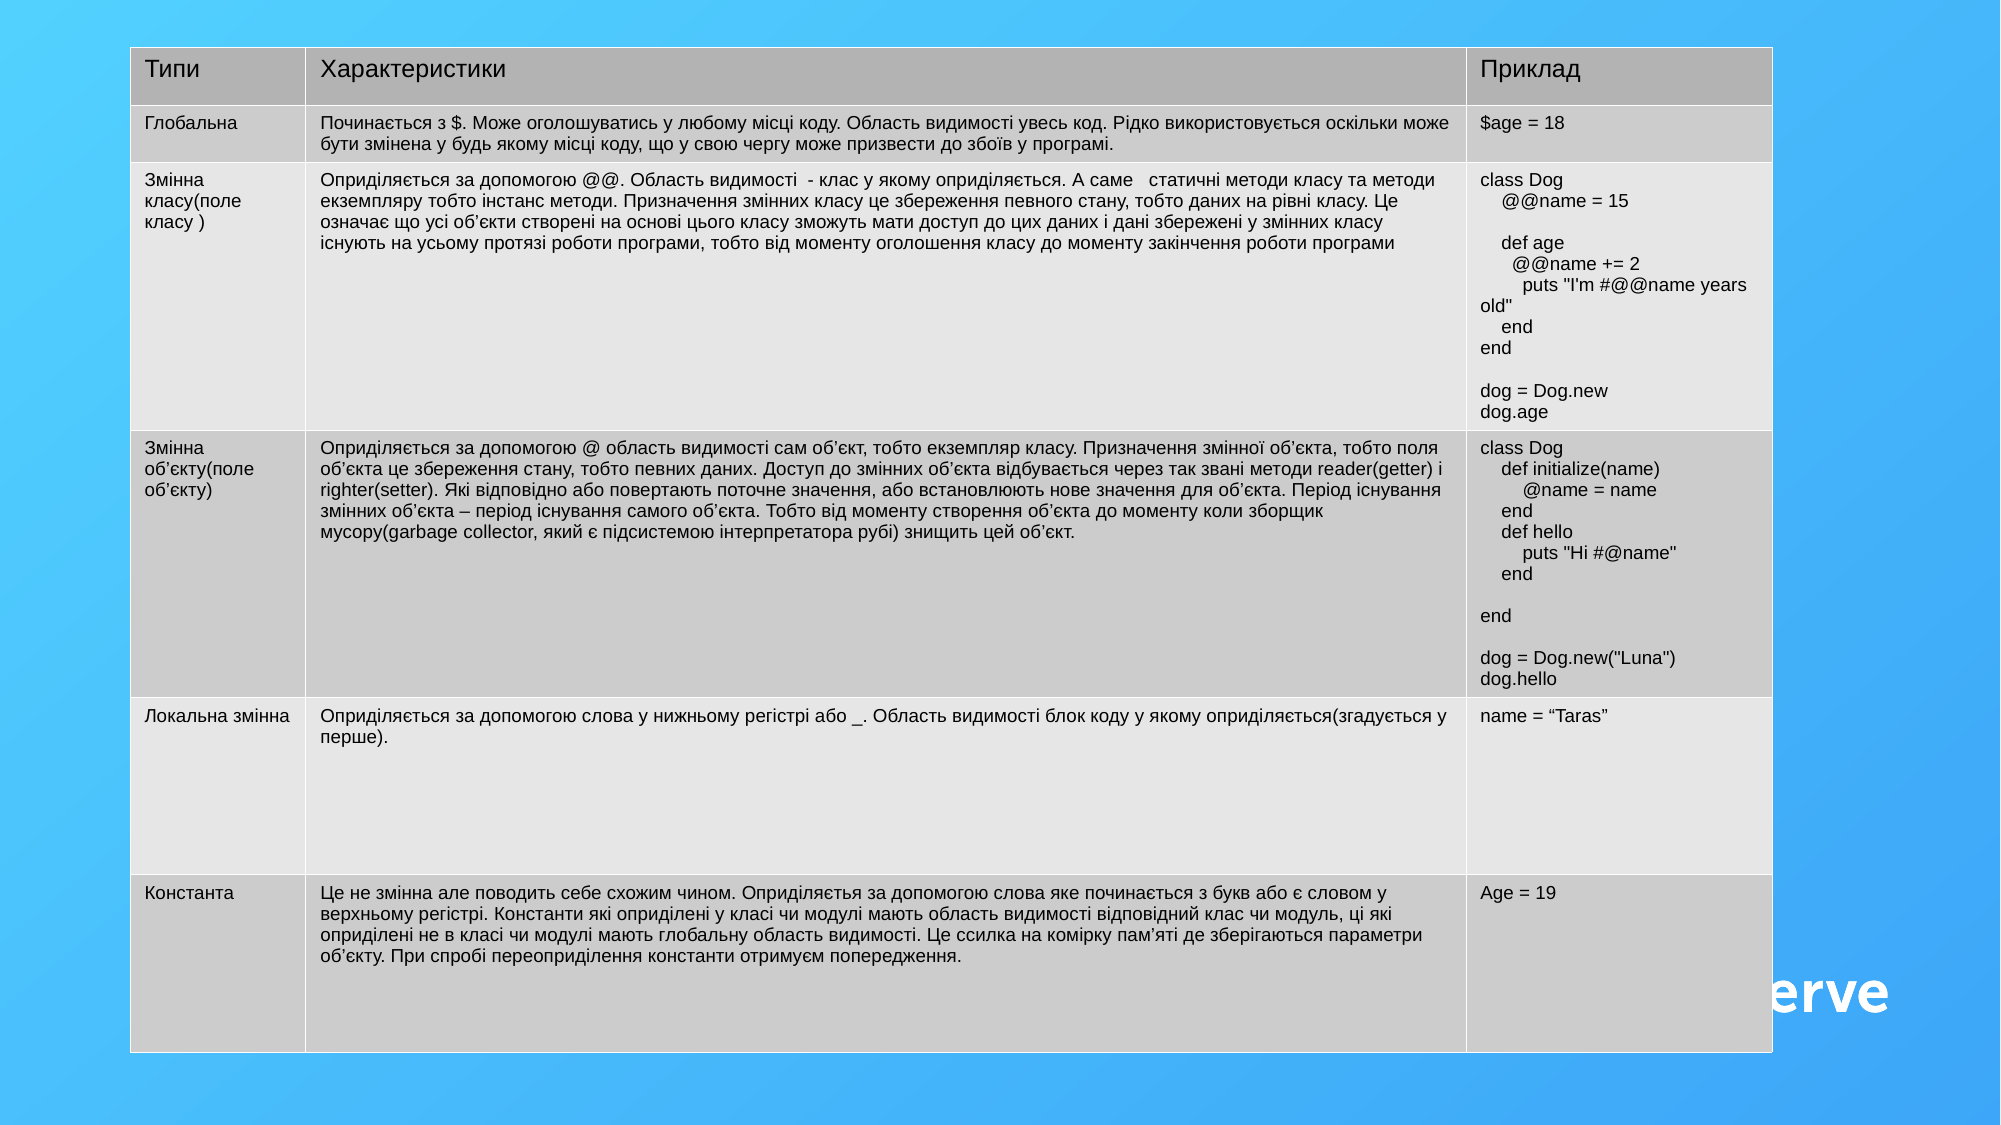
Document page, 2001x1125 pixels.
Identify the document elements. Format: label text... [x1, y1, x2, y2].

table_cell Починається з $. Може оголошуватись у любому місці коду. Область видимості увесь код. Рідко використовується оскільки може бути змінена у будь якому місці коду, що у свою чергу може призвести до збоїв у програмі. [306, 106, 1466, 162]
table_cell class Dog def initialize(name) @name = name end def hello puts "Hi #@name" end end dog = Dog.new("Luna") dog.hello [1467, 431, 1772, 697]
table_cell Константа [131, 875, 305, 1052]
table_cell Змінна об’єкту(поле об’єкту) [131, 431, 305, 697]
table_cell $age = 18 [1467, 106, 1772, 162]
table_cell Оприділяється за допомогою слова у нижньому регістрі або _. Область видимості блок коду у якому оприділяється(згадується у перше). [306, 698, 1466, 874]
table_cell Оприділяється за допомогою @ область видимості сам об’єкт, тобто екземпляр класу. Призначення змінної об’єкта, тобто поля об’єкта це збереження стану, тобто певних даних. Доступ до змінних об’єкта відбувається через так звані методи reader(getter) і righter(setter). Які відповідно або повертають поточне значення, або встановлюють нове значення для об’єкта. Період існування змінних об’єкта – період існування самого об’єкта. Тобто від моменту створення об’єкта до моменту коли зборщик мусору(garbage collector, який є підсистемою інтерпретатора рубі) знищить цей об’єкт. [306, 431, 1466, 697]
table_header Типи [131, 48, 305, 105]
table_cell Це не змінна але поводить себе схожим чином. Оприділяєтья за допомогою слова яке починається з букв або є словом у верхньому регістрі. Константи які оприділені у класі чи модулі мають область видимості відповідний клас чи модуль, ці які оприділені не в класі чи модулі мають глобальну область видимості. Це ссилка на комірку пам’яті де зберігаються параметри об’єкту. При спробі переоприділення константи отримуєм попередження. [306, 875, 1466, 1052]
table_cell class Dog @@name = 15 def age @@name += 2 puts "I'm #@@name years old" end end dog = Dog.new dog.age [1467, 163, 1772, 430]
table_cell Оприділяється за допомогою @@. Область видимості - клас у якому оприділяється. А саме статичні методи класу та методи екземпляру тобто інстанс методи. Призначення змінних класу це збереження певного стану, тобто даних на рівні класу. Це означає що усі об’єкти створені на основі цього класу зможуть мати доступ до цих даних і дані збережені у змінних класу існують на усьому протязі роботи програми, тобто від моменту оголошення класу до моменту закінчення роботи програми [306, 163, 1466, 430]
table_cell name = “Taras” [1467, 698, 1772, 874]
table_header Приклад [1467, 48, 1772, 105]
table_header Характеристики [306, 48, 1466, 105]
table_cell Age = 19 [1467, 875, 1772, 1052]
table_cell Глобальна [131, 106, 305, 162]
table_cell Локальна змінна [131, 698, 305, 874]
table_cell Змінна класу(поле класу ) [131, 163, 305, 430]
